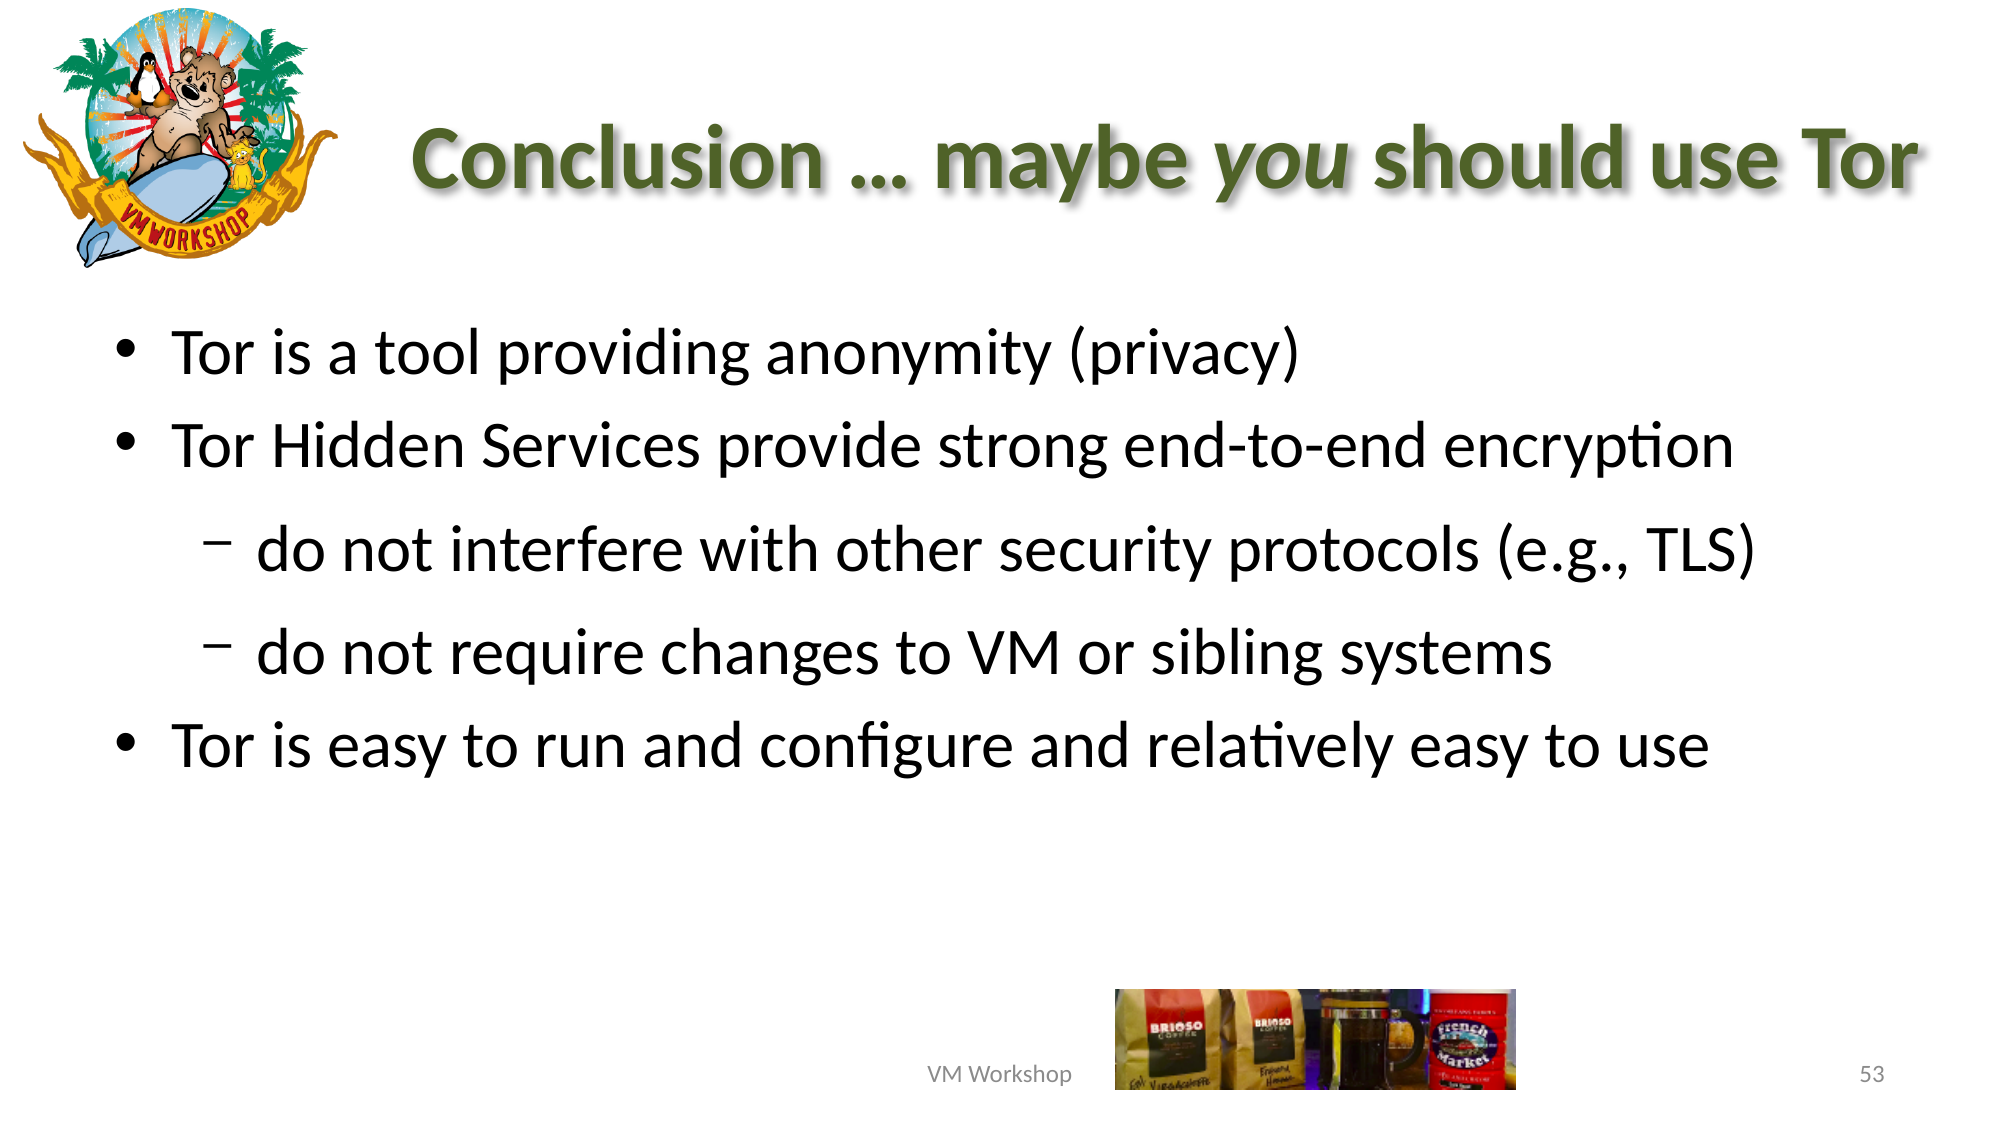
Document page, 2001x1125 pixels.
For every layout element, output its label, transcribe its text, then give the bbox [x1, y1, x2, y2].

list Tor is a tool providing anonymity (privacy) Tor Hidden Services provide strong end-to-end encryption do not interfere with other security protocols (e.g., TLS) do not require changes to VM or sibling systems Tor is easy to run and configure and relatively easy to use [99, 299, 1900, 1004]
picture [23, 8, 338, 269]
title Conclusion … maybe you should use Tor [396, 58, 1988, 246]
picture [1115, 1004, 1516, 1090]
